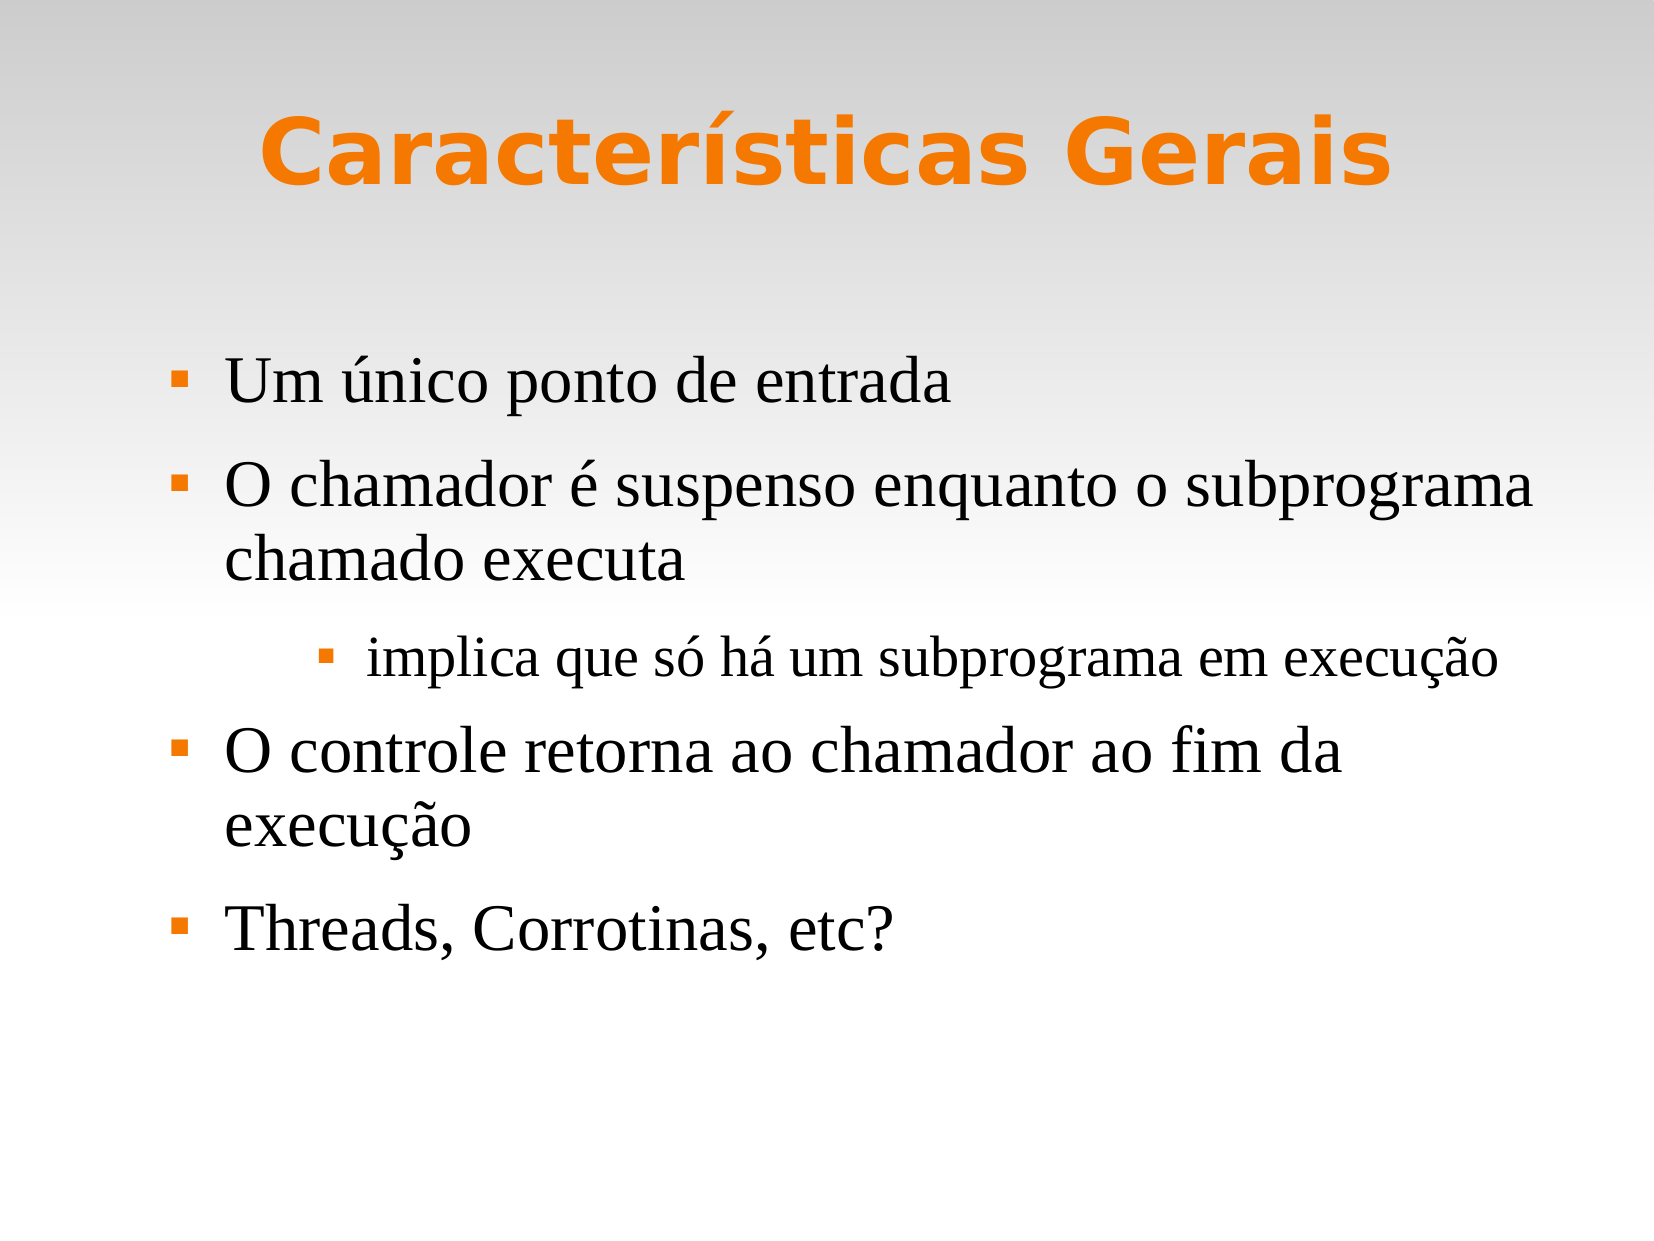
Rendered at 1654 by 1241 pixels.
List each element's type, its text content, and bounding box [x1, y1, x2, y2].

title Características Gerais [82, 49, 1571, 257]
list Um único ponto de entrada O chamador é suspenso enquanto o subprograma chamado executa implica que só há um subprograma em execução O controle retorna ao chamador ao fim da execução Threads, Corrotinas, etc? [82, 343, 1571, 1162]
